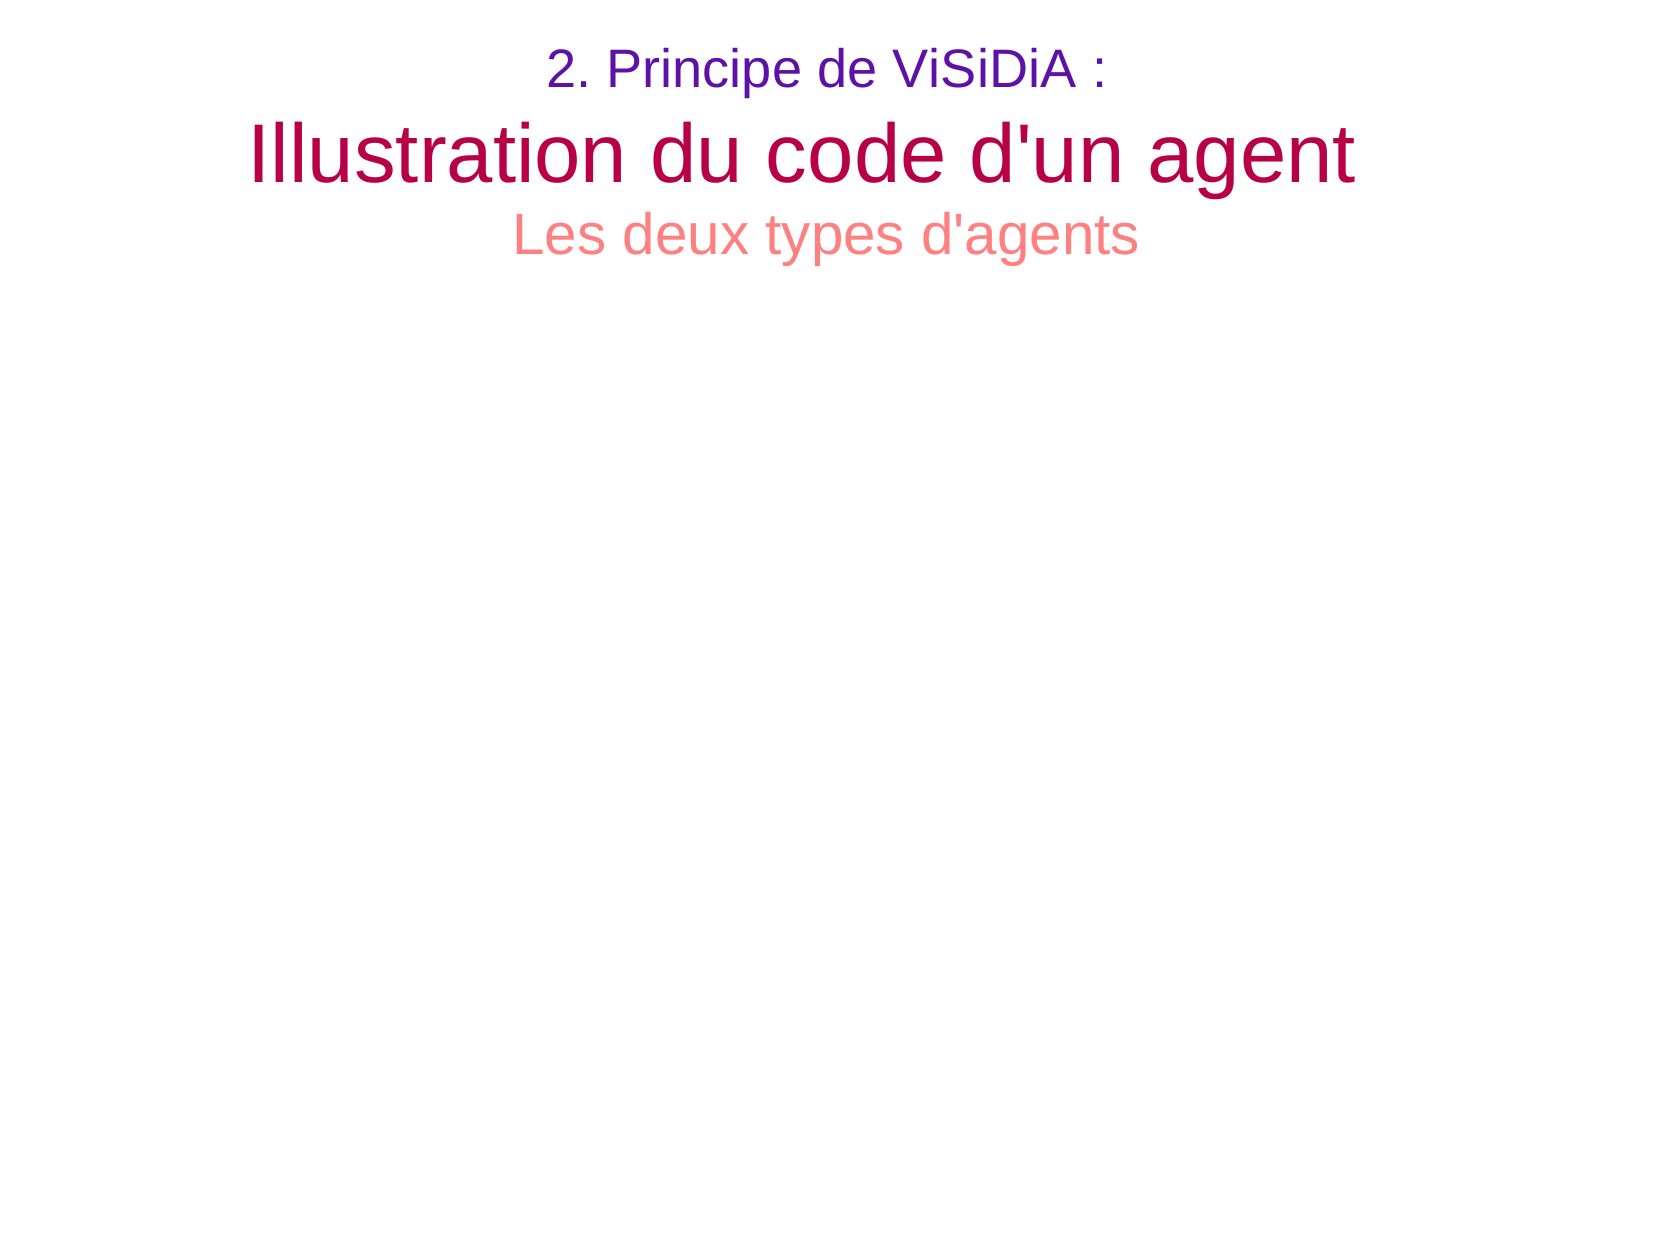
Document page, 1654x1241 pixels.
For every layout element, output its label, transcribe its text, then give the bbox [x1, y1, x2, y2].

title 2. Principe de ViSiDiA : Illustration du code d'un agent Les deux types d'agents [82, 39, 1571, 267]
